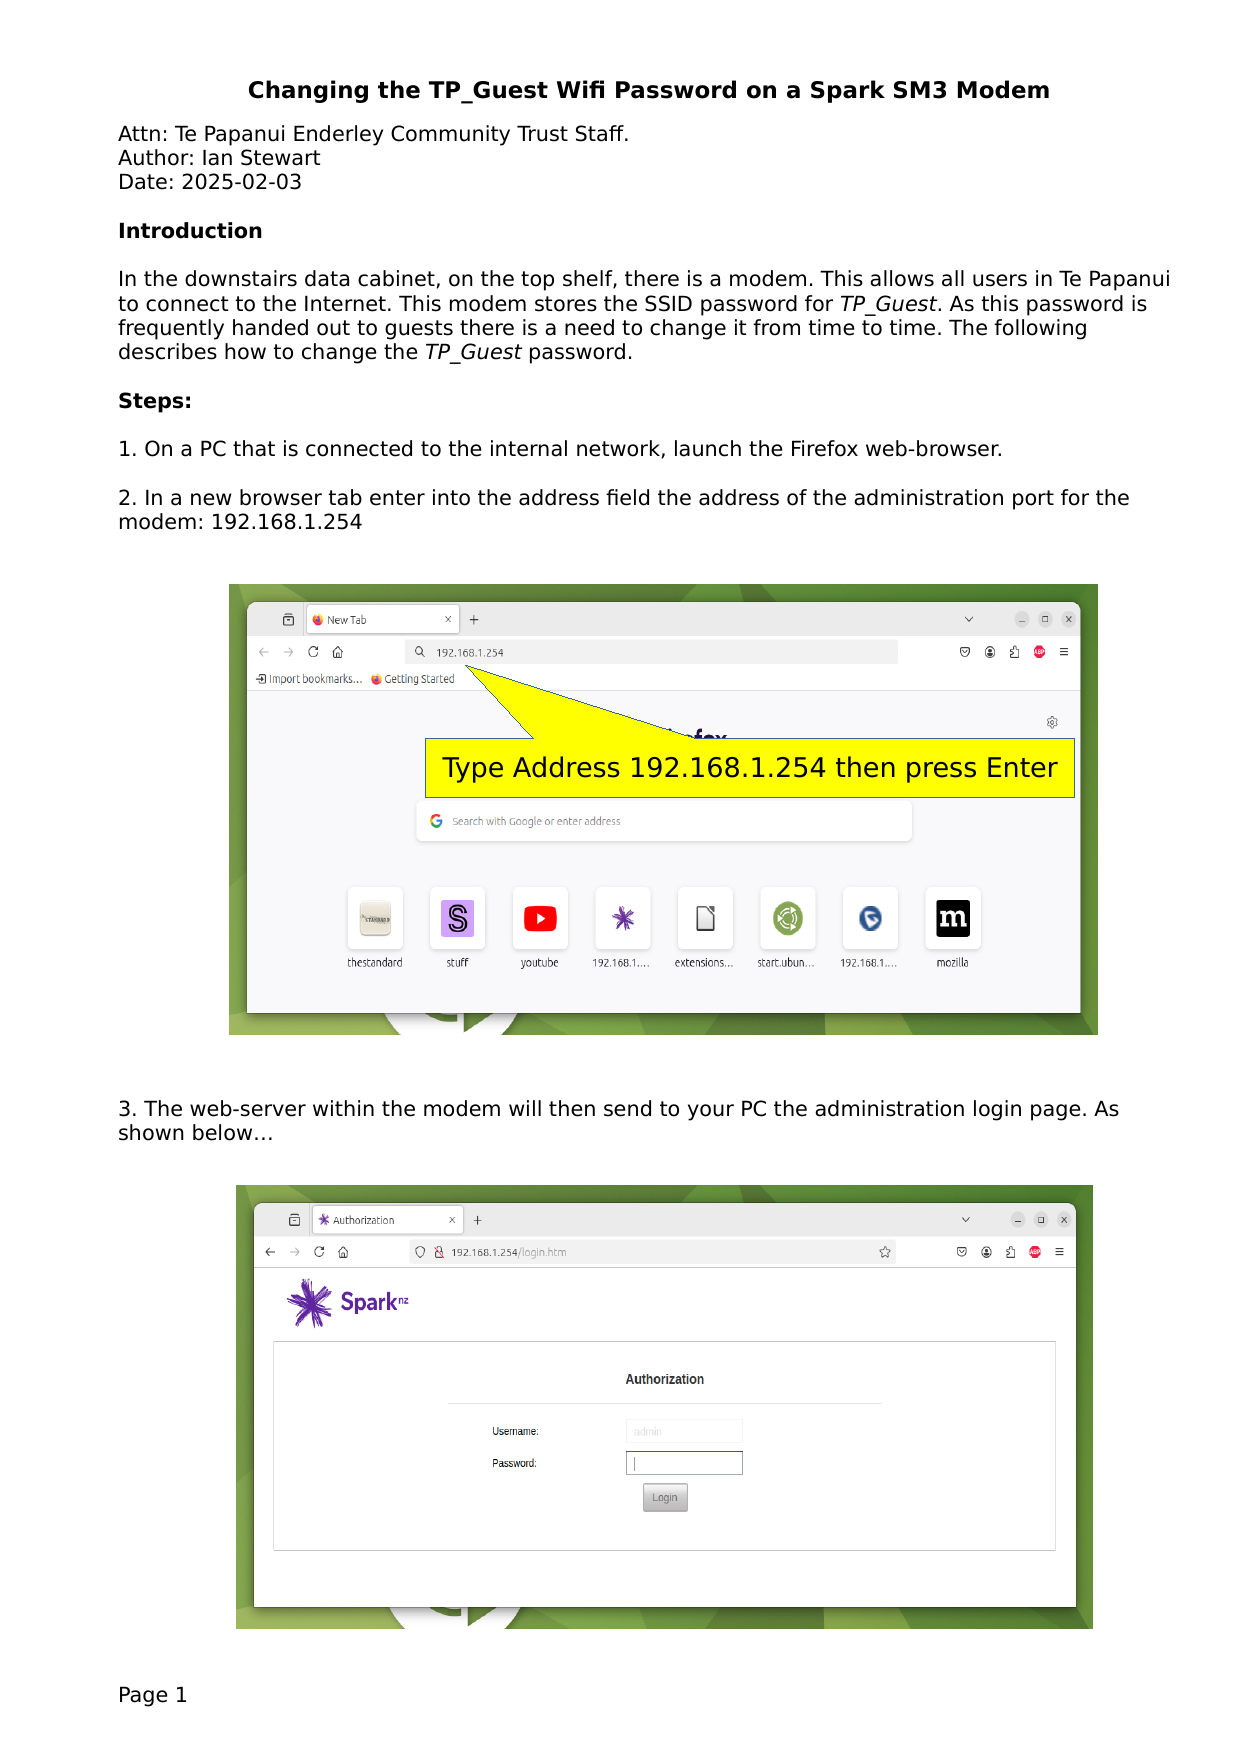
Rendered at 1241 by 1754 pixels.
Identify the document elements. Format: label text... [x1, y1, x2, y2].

picture [236, 1185, 1093, 1629]
title Changing the TP_Guest Wifi Password on a Spark SM3 Modem [118, 59, 1182, 121]
picture [229, 584, 1098, 1035]
text_box Page <number> [118, 1683, 1182, 1727]
text_box 3. The web-server within the modem will then send to your PC the administration login page. As shown below… [118, 1097, 1182, 1154]
text_box Type Address 192.168.1.254 then press Enter [425, 665, 1075, 798]
subtitle Attn: Te Papanui Enderley Community Trust Staff. Author: Ian Stewart Date: 2025-02-03 Introduction In the downstairs data cabinet, on the top shelf, there is a modem. This allows all users in Te Papanui to connect to the Internet. This modem stores the SSID password for TP_Guest. As this password is frequently handed out to guests there is a need to change it from time to time. The following describes how to change the TP_Guest password. Steps: 1. On a PC that is connected to the internal network, launch the Firefox web-browser. 2. In a new browser tab enter into the address field the address of the administration port for the modem: 192.168.1.254 [118, 121, 1182, 588]
